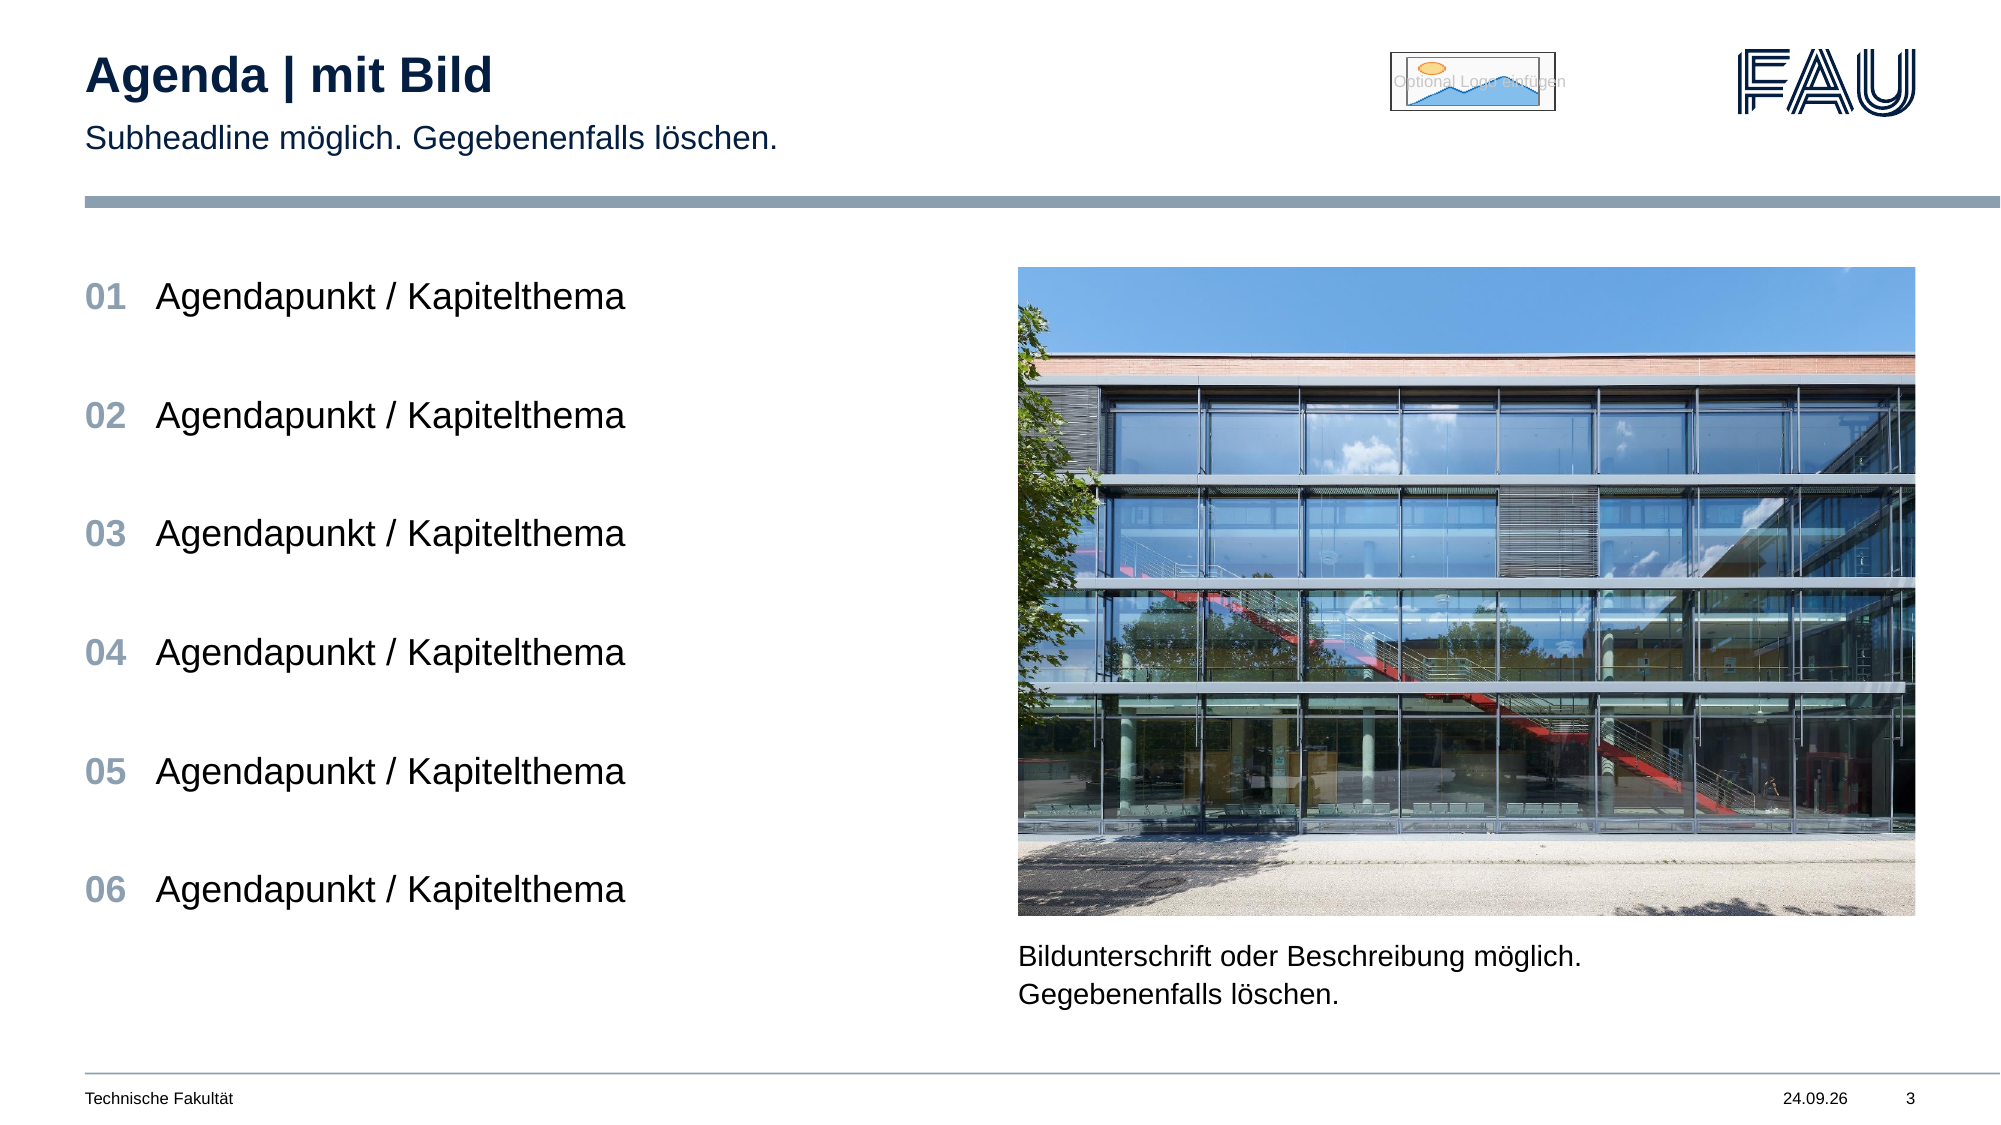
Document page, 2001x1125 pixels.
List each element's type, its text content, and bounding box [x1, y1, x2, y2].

list Agendapunkt / Kapitelthema [155, 504, 983, 552]
picture [1384, 49, 1562, 113]
list 04 [85, 623, 138, 670]
list 05 [85, 742, 138, 789]
slide_number <Foliennummer> [1883, 1088, 1916, 1109]
footer Technische Fakultät [85, 1088, 983, 1109]
slide_number 20.07.22 [1708, 1088, 1849, 1109]
list 06 [85, 861, 138, 908]
list Bildunterschrift oder Beschreibung möglich. Gegebenenfalls löschen. [1018, 933, 1916, 1018]
list Subheadline möglich. Gegebenenfalls löschen. [84, 112, 1208, 154]
list 02 [85, 386, 138, 433]
list 03 [85, 504, 138, 552]
list Agendapunkt / Kapitelthema [155, 623, 983, 670]
list Agendapunkt / Kapitelthema [155, 861, 983, 908]
list 01 [85, 267, 138, 314]
title Agenda | mit Bild [85, 49, 1208, 104]
picture [1018, 267, 1916, 916]
list Agendapunkt / Kapitelthema [155, 386, 983, 433]
list Agendapunkt / Kapitelthema [155, 742, 983, 789]
list Agendapunkt / Kapitelthema [155, 267, 983, 314]
